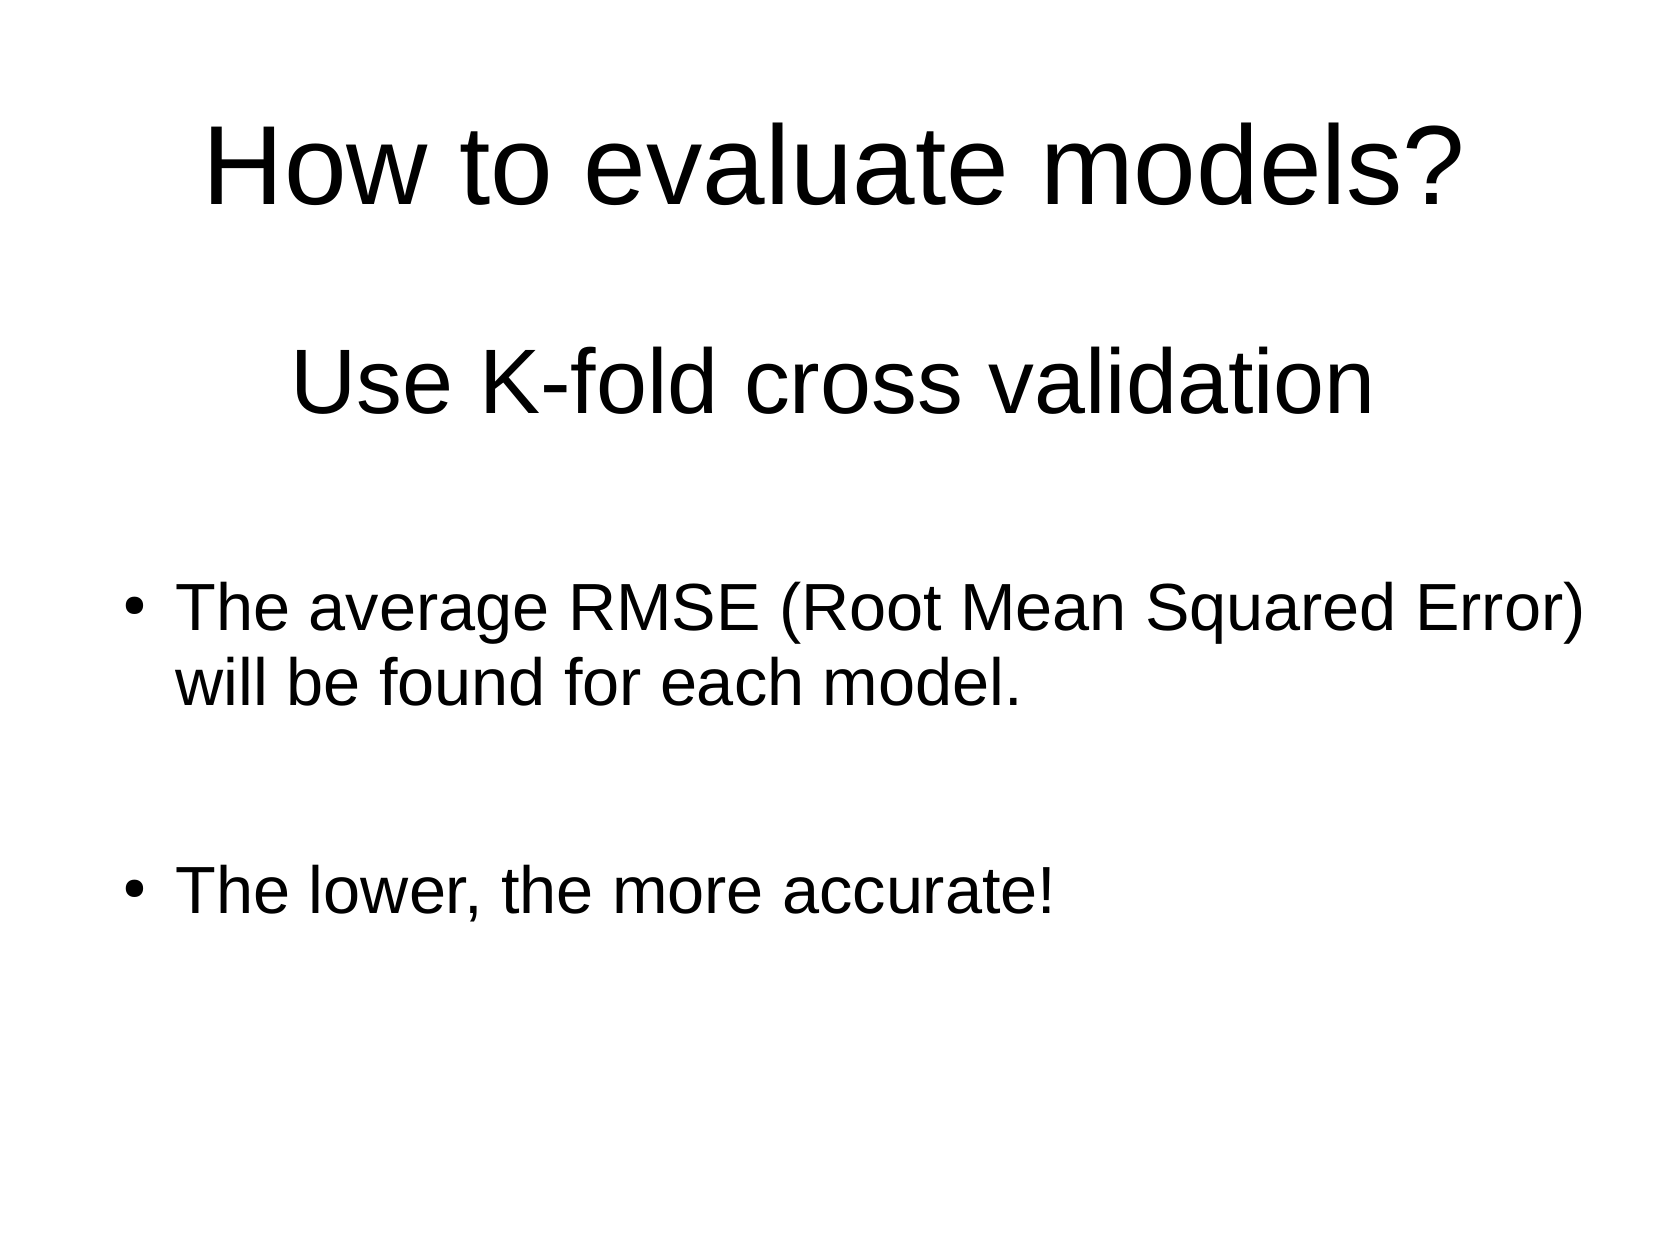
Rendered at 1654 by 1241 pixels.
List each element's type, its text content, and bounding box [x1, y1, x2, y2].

title How to evaluate models? Use K-fold cross validation [90, 30, 1579, 506]
list The average RMSE (Root Mean Squared Error) will be found for each model. The lower, the more accurate! [105, 570, 1594, 1051]
